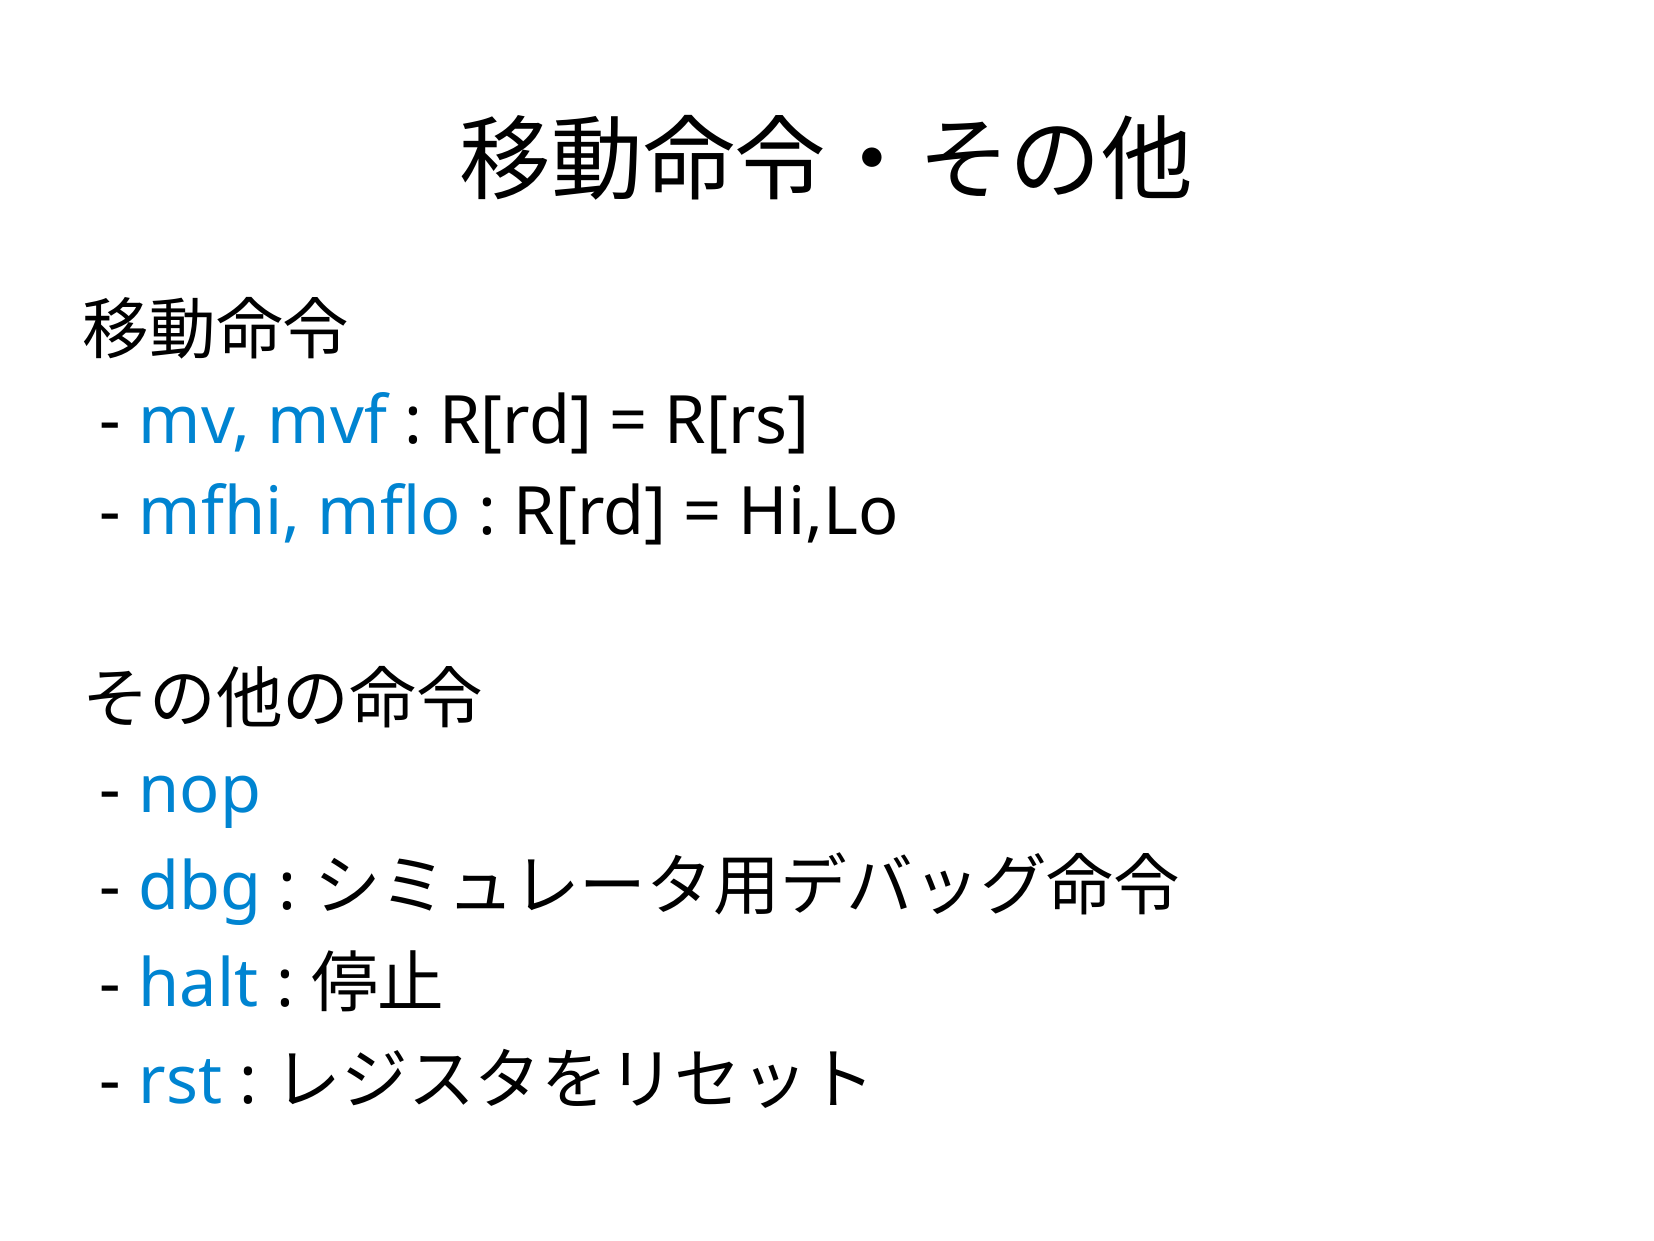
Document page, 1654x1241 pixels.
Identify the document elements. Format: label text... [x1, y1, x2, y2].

title 移動命令・その他 [82, 49, 1571, 257]
subtitle 移動命令 - mv, mvf : R[rd] = R[rs] - mfhi, mflo : R[rd] = Hi,Lo その他の命令 - nop - dbg : シミュレータ用デバッグ命令 - halt : 停止 - rst : レジスタをリセット [82, 290, 1571, 1109]
